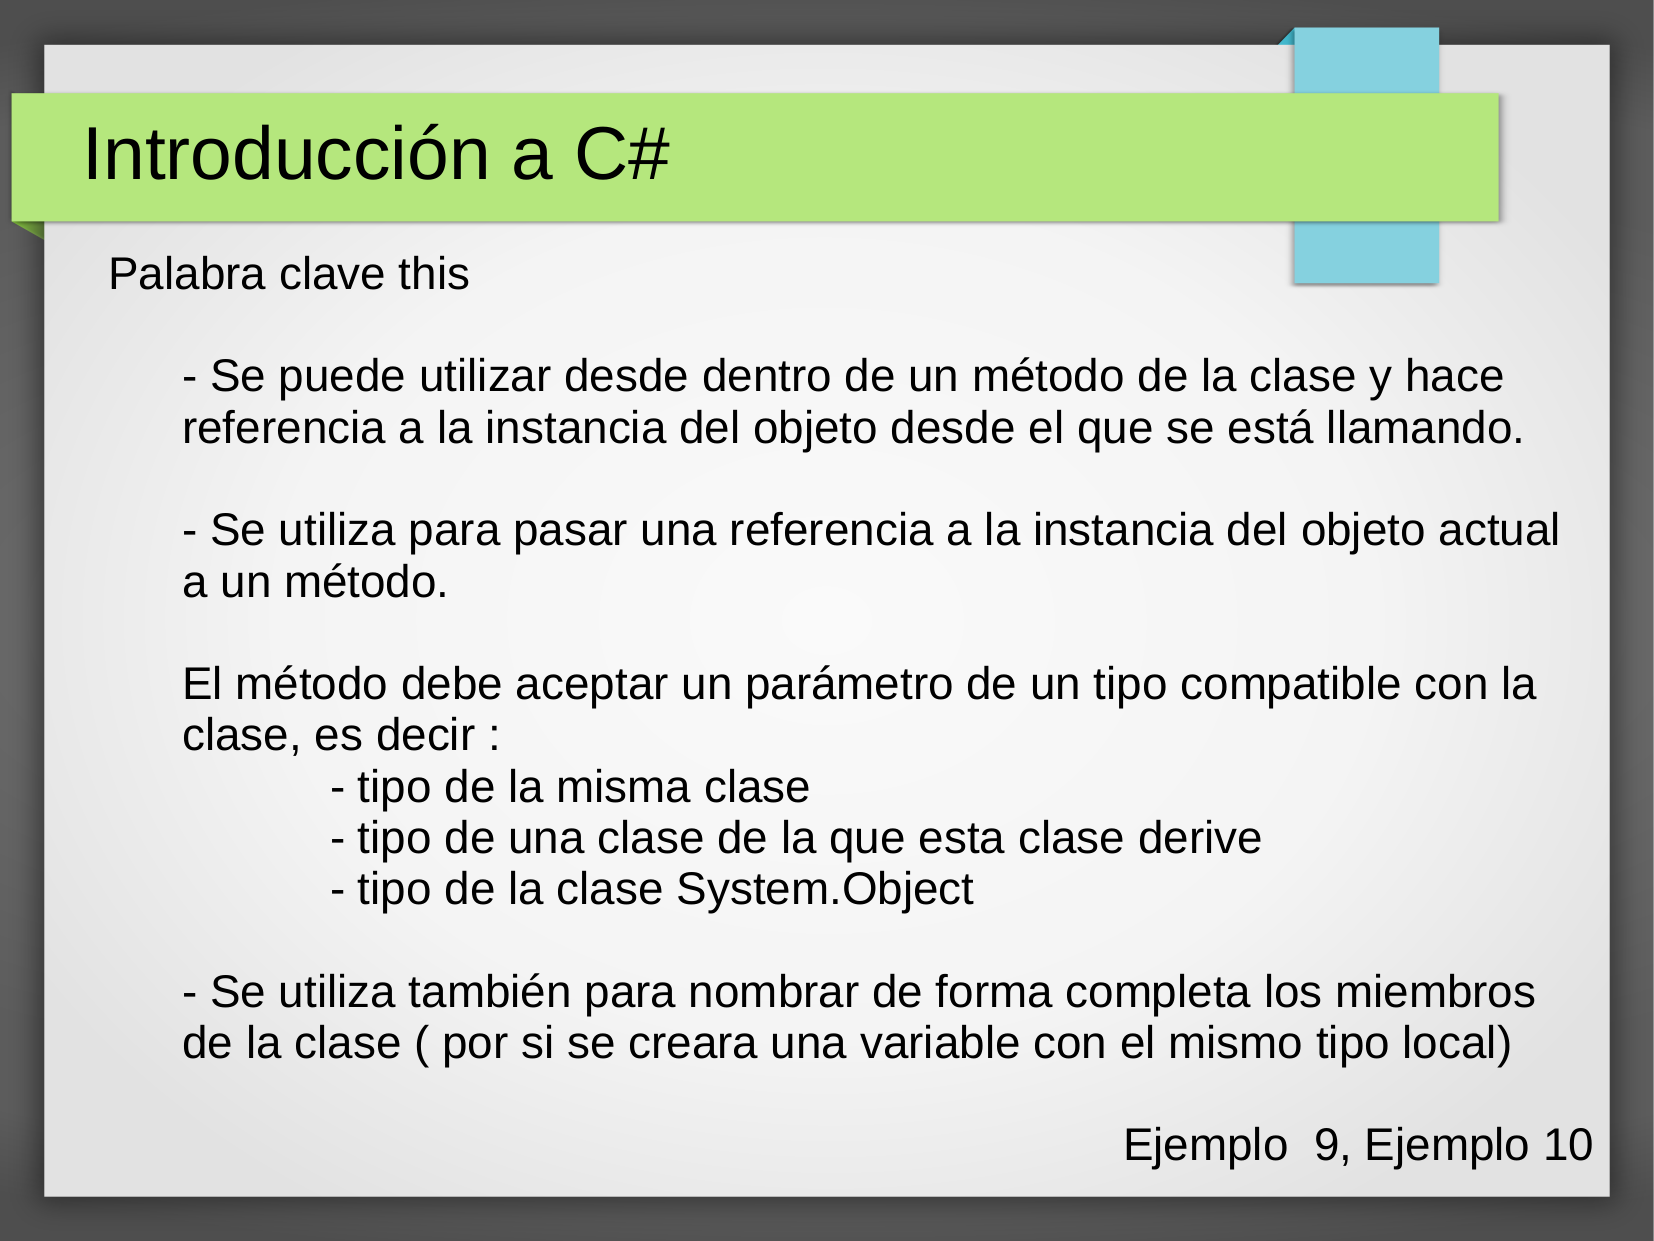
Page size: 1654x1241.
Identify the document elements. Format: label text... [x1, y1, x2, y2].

title Introducción a C# [82, 94, 1264, 213]
picture [0, 0, 1654, 1241]
text_box Palabra clave this - Se puede utilizar desde dentro de un método de la clase y hace referencia a la instancia del objeto desde el que se está llamando. - Se utiliza para pasar una referencia a la instancia del objeto actual a un método. El método debe aceptar un parámetro de un tipo compatible con la clase, es decir : - tipo de la misma clase - tipo de una clase de la que esta clase derive - tipo de la clase System.Object - Se utiliza también para nombrar de forma completa los miembros de la clase ( por si se creara una variable con el mismo tipo local) Ejemplo 9, Ejemplo 10 [108, 247, 1595, 1171]
